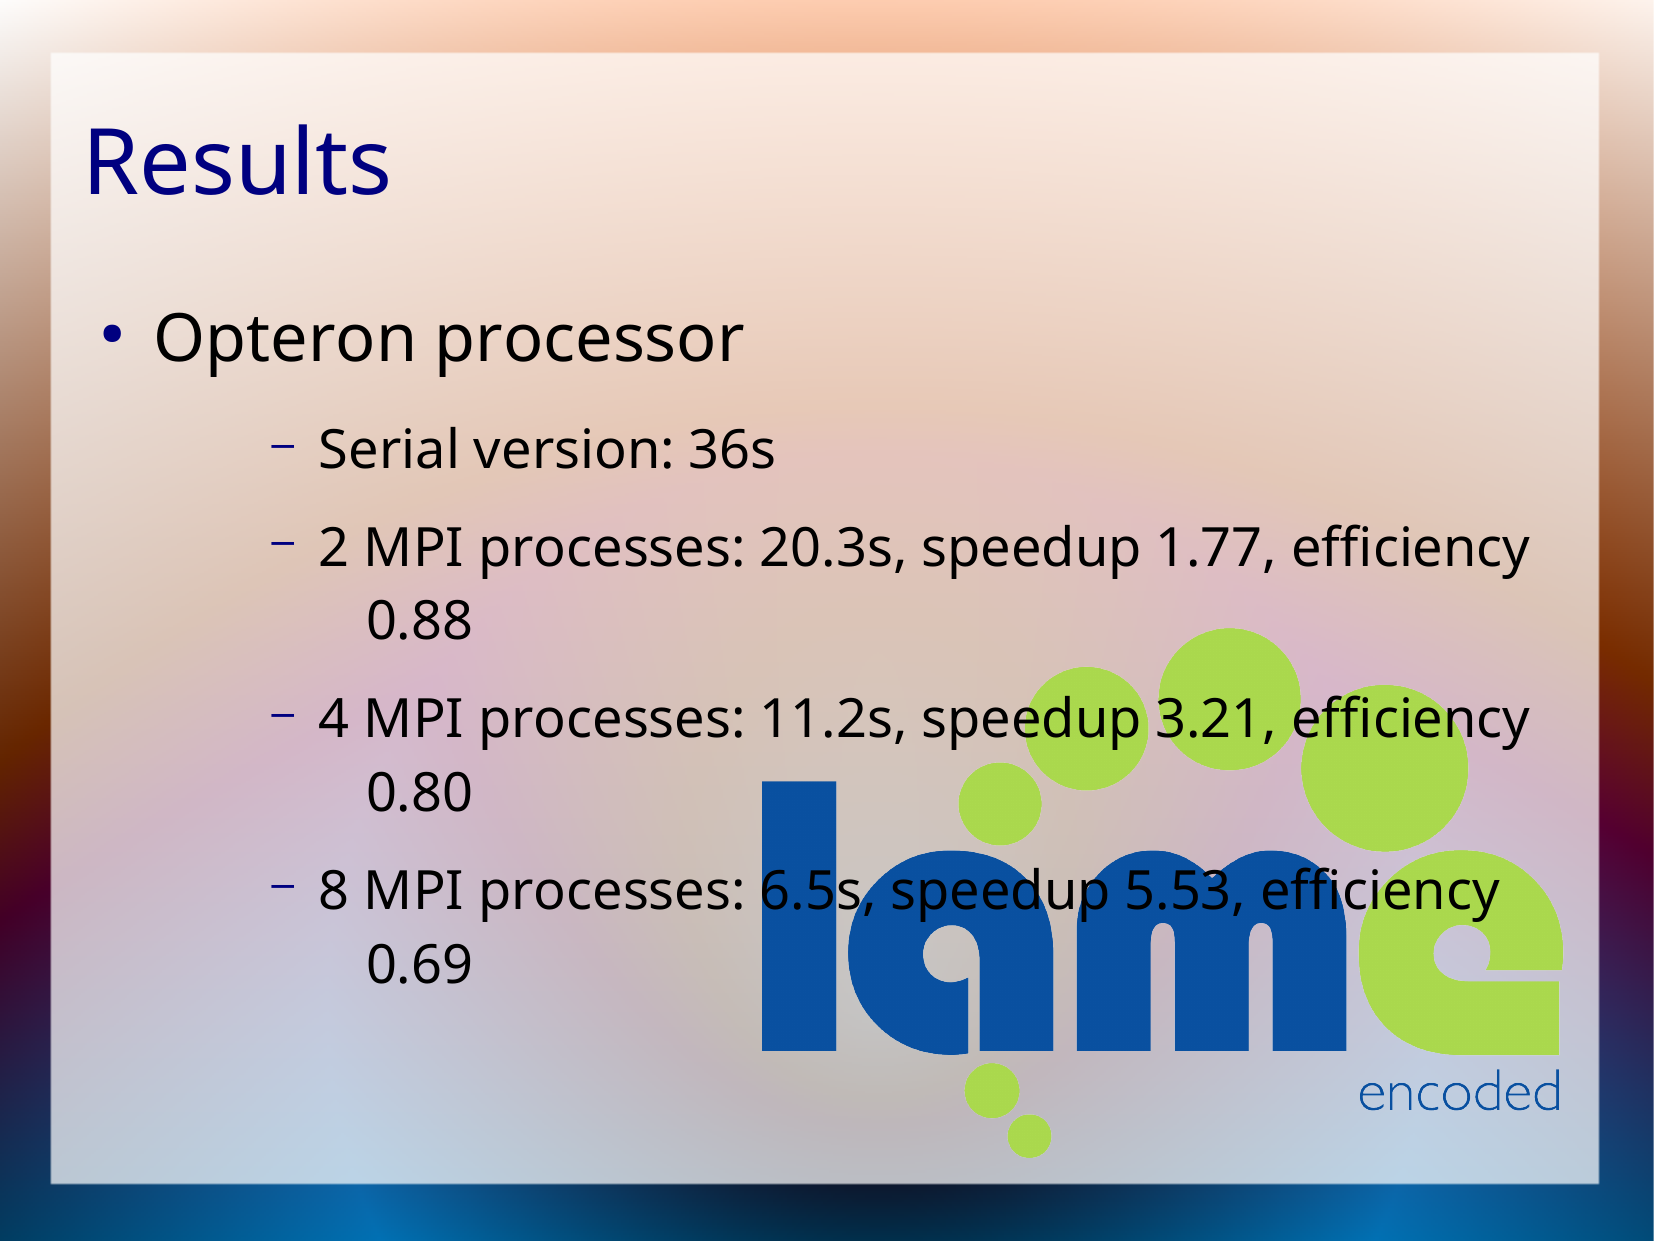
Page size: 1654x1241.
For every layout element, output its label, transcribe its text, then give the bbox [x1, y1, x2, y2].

picture [0, 0, 1654, 1241]
title Results [82, 62, 1571, 256]
list Opteron processor Serial version: 36s 2 MPI processes: 20.3s, speedup 1.77, efficiency 0.88 4 MPI processes: 11.2s, speedup 3.21, efficiency 0.80 8 MPI processes: 6.5s, speedup 5.53, efficiency 0.69 [82, 290, 1571, 1019]
